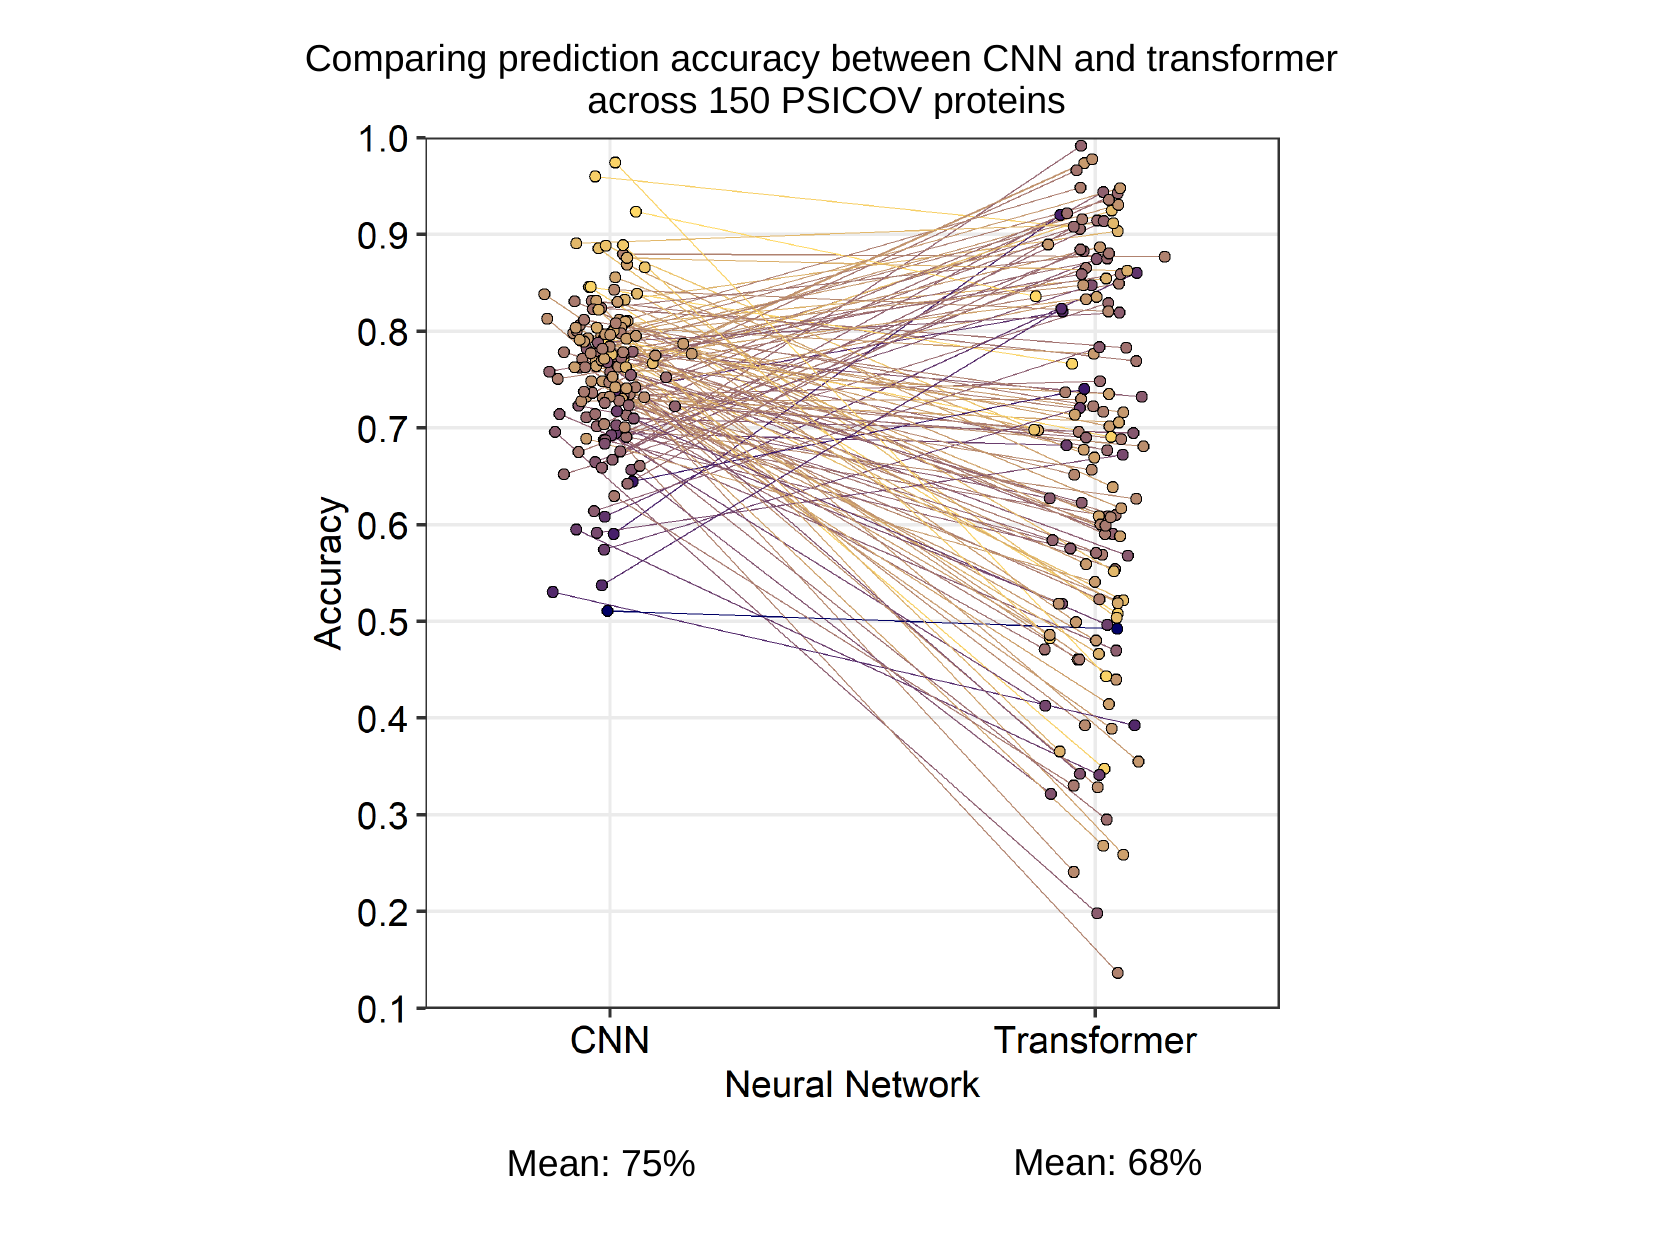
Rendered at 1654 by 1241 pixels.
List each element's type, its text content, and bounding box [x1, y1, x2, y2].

text_box Mean: 68% [998, 1133, 1359, 1191]
text_box Comparing prediction accuracy between CNN and transformer across 150 PSICOV proteins [0, 30, 1654, 138]
text_box Mean: 75% [491, 1135, 852, 1193]
picture [294, 119, 1298, 1123]
